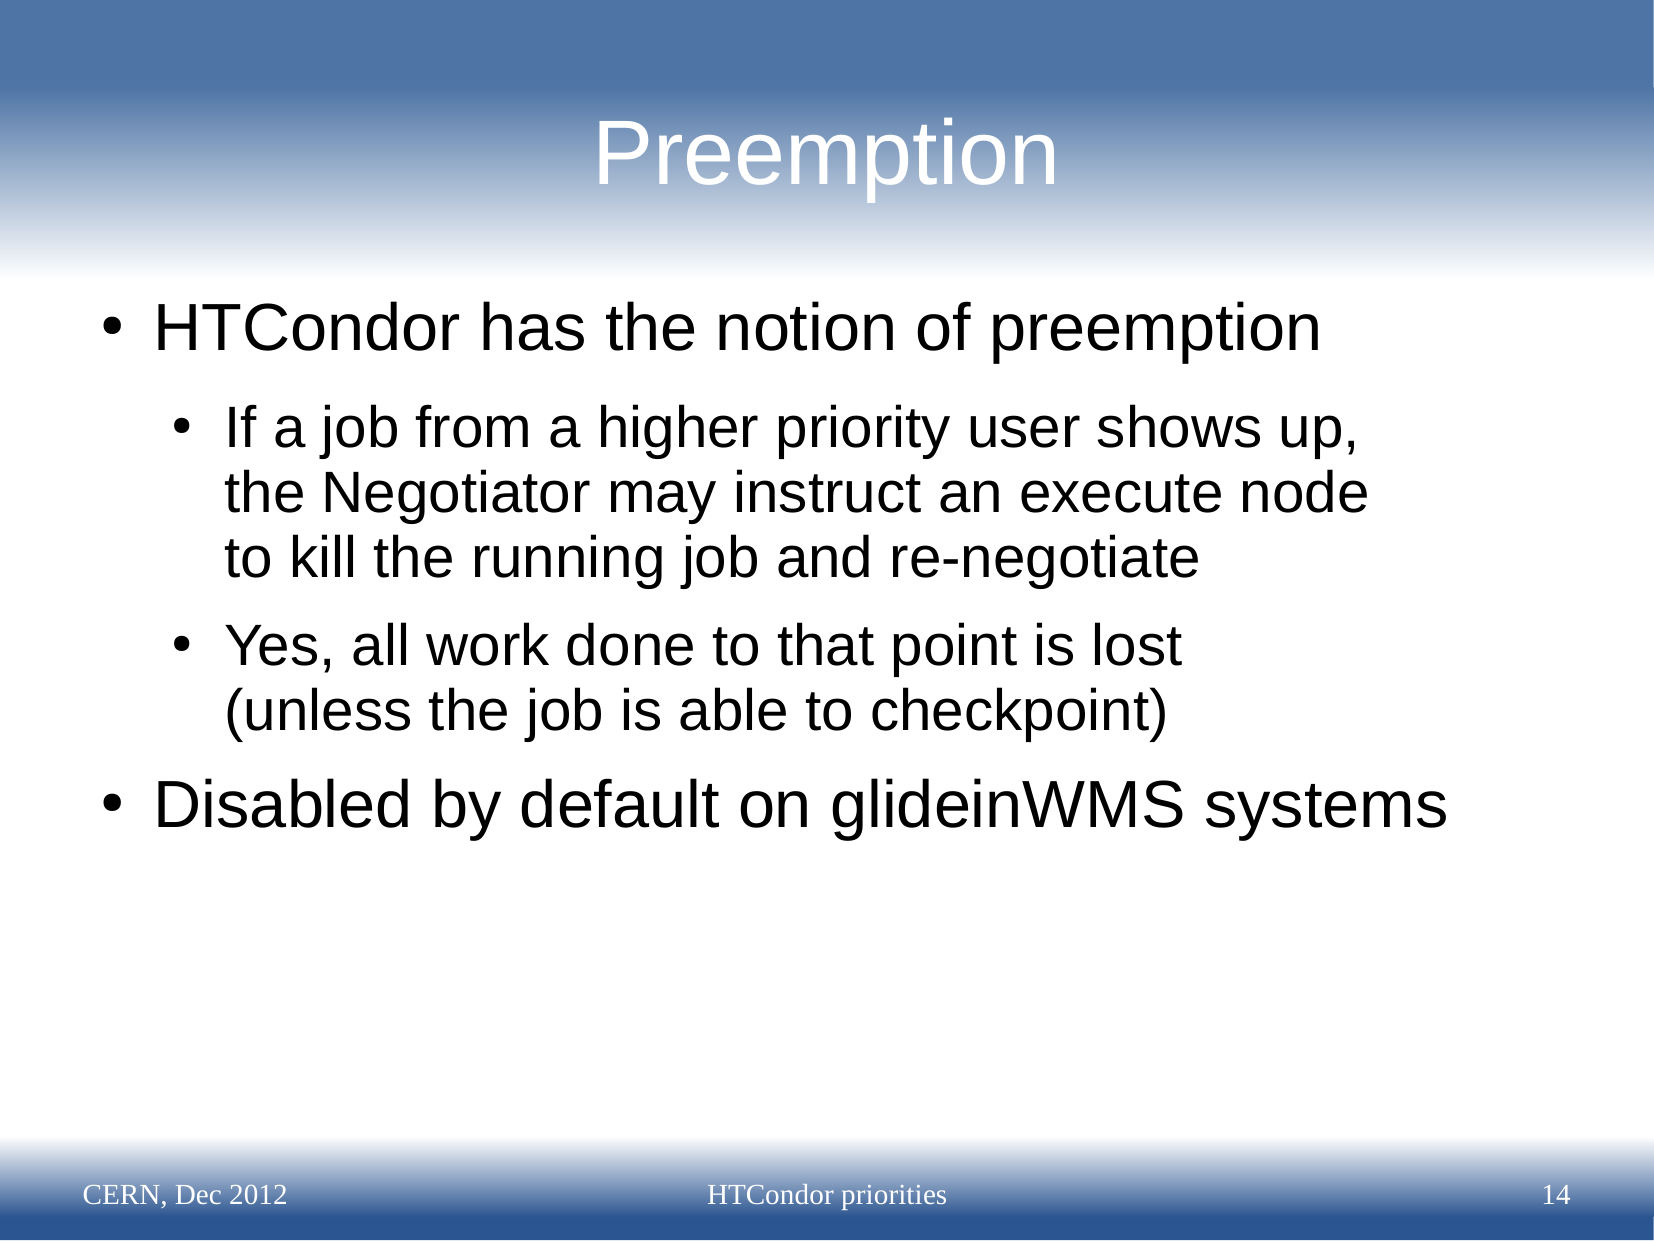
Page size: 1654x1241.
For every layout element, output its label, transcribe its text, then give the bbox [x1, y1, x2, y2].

list HTCondor has the notion of preemption If a job from a higher priority user shows up, the Negotiator may instruct an execute node to kill the running job and re-negotiate Yes, all work done to that point is lost (unless the job is able to checkpoint) Disabled by default on glideinWMS systems [82, 290, 1571, 1010]
title Preemption [82, 49, 1571, 257]
